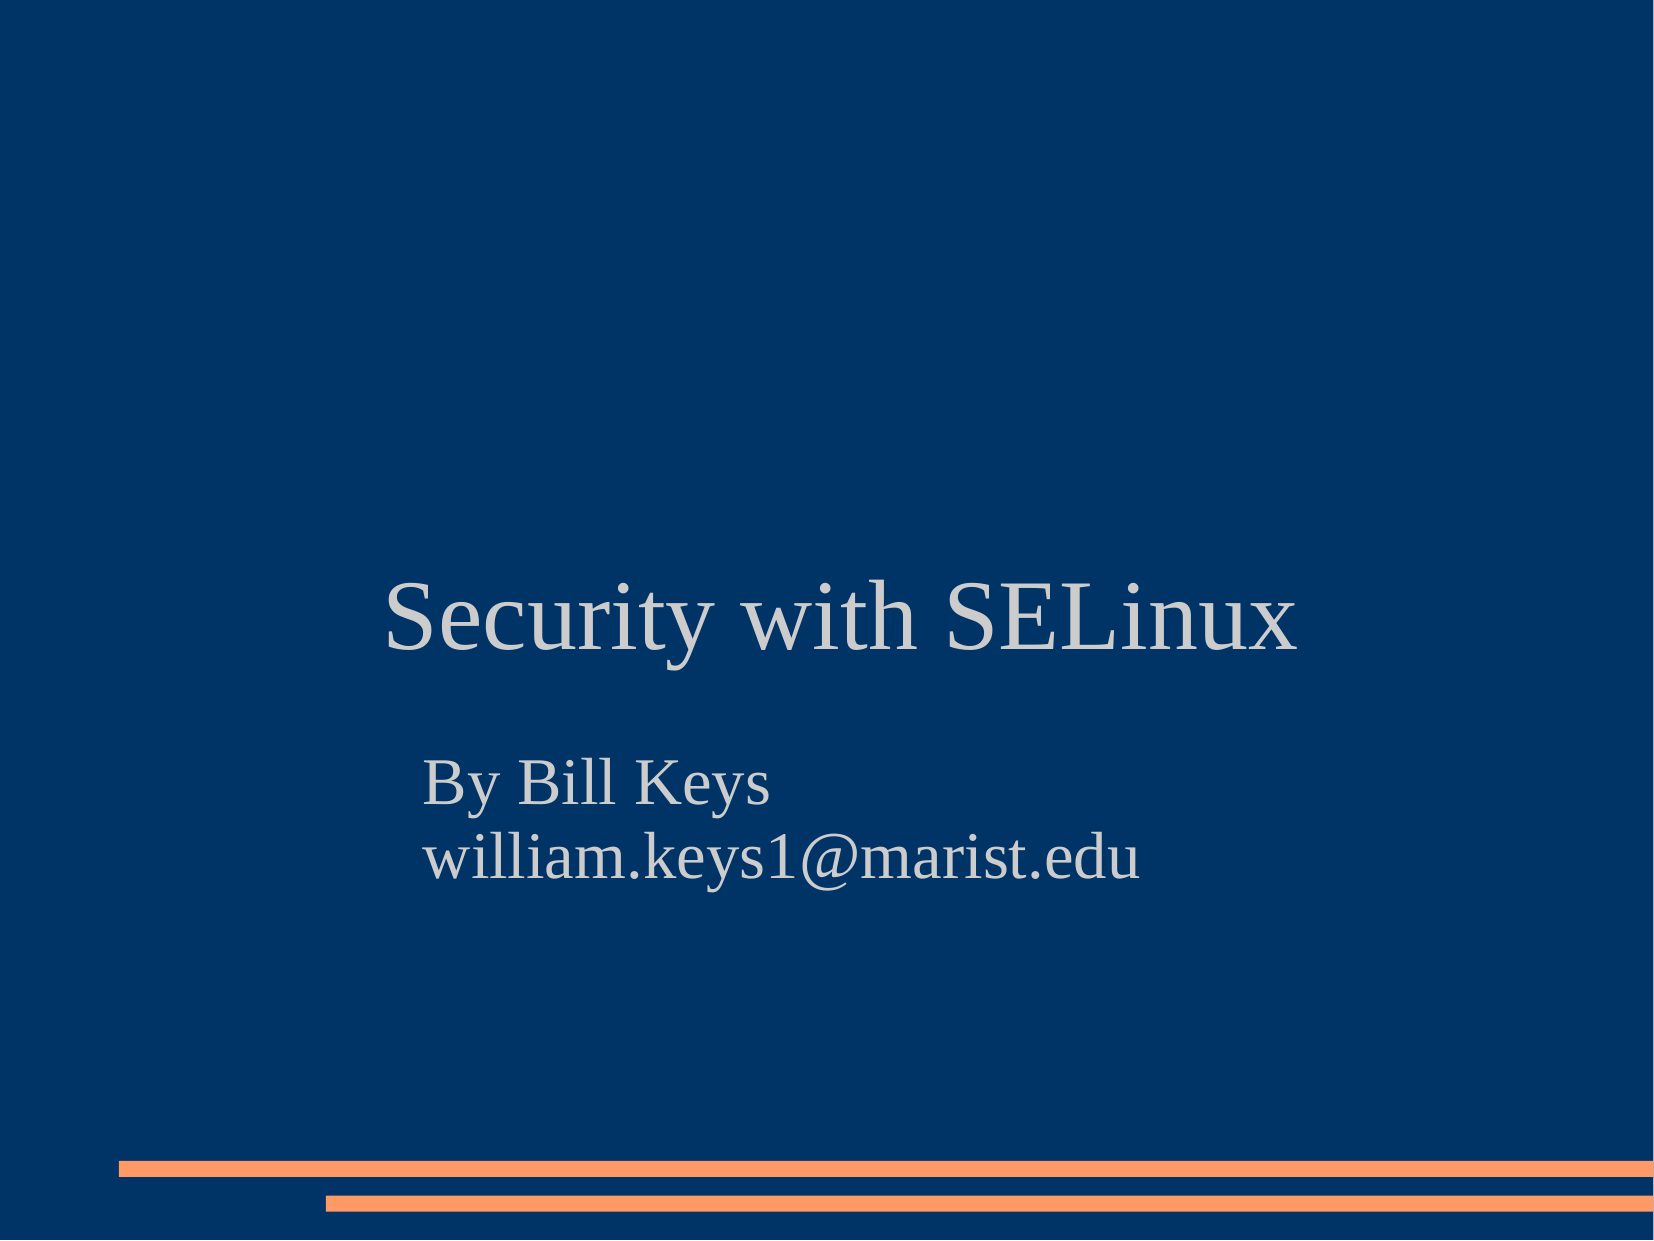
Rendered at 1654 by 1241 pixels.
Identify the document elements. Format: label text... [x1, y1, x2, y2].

subtitle Security with SELinux By Bill Keys william.keys1@marist.edu [121, 329, 1561, 1125]
